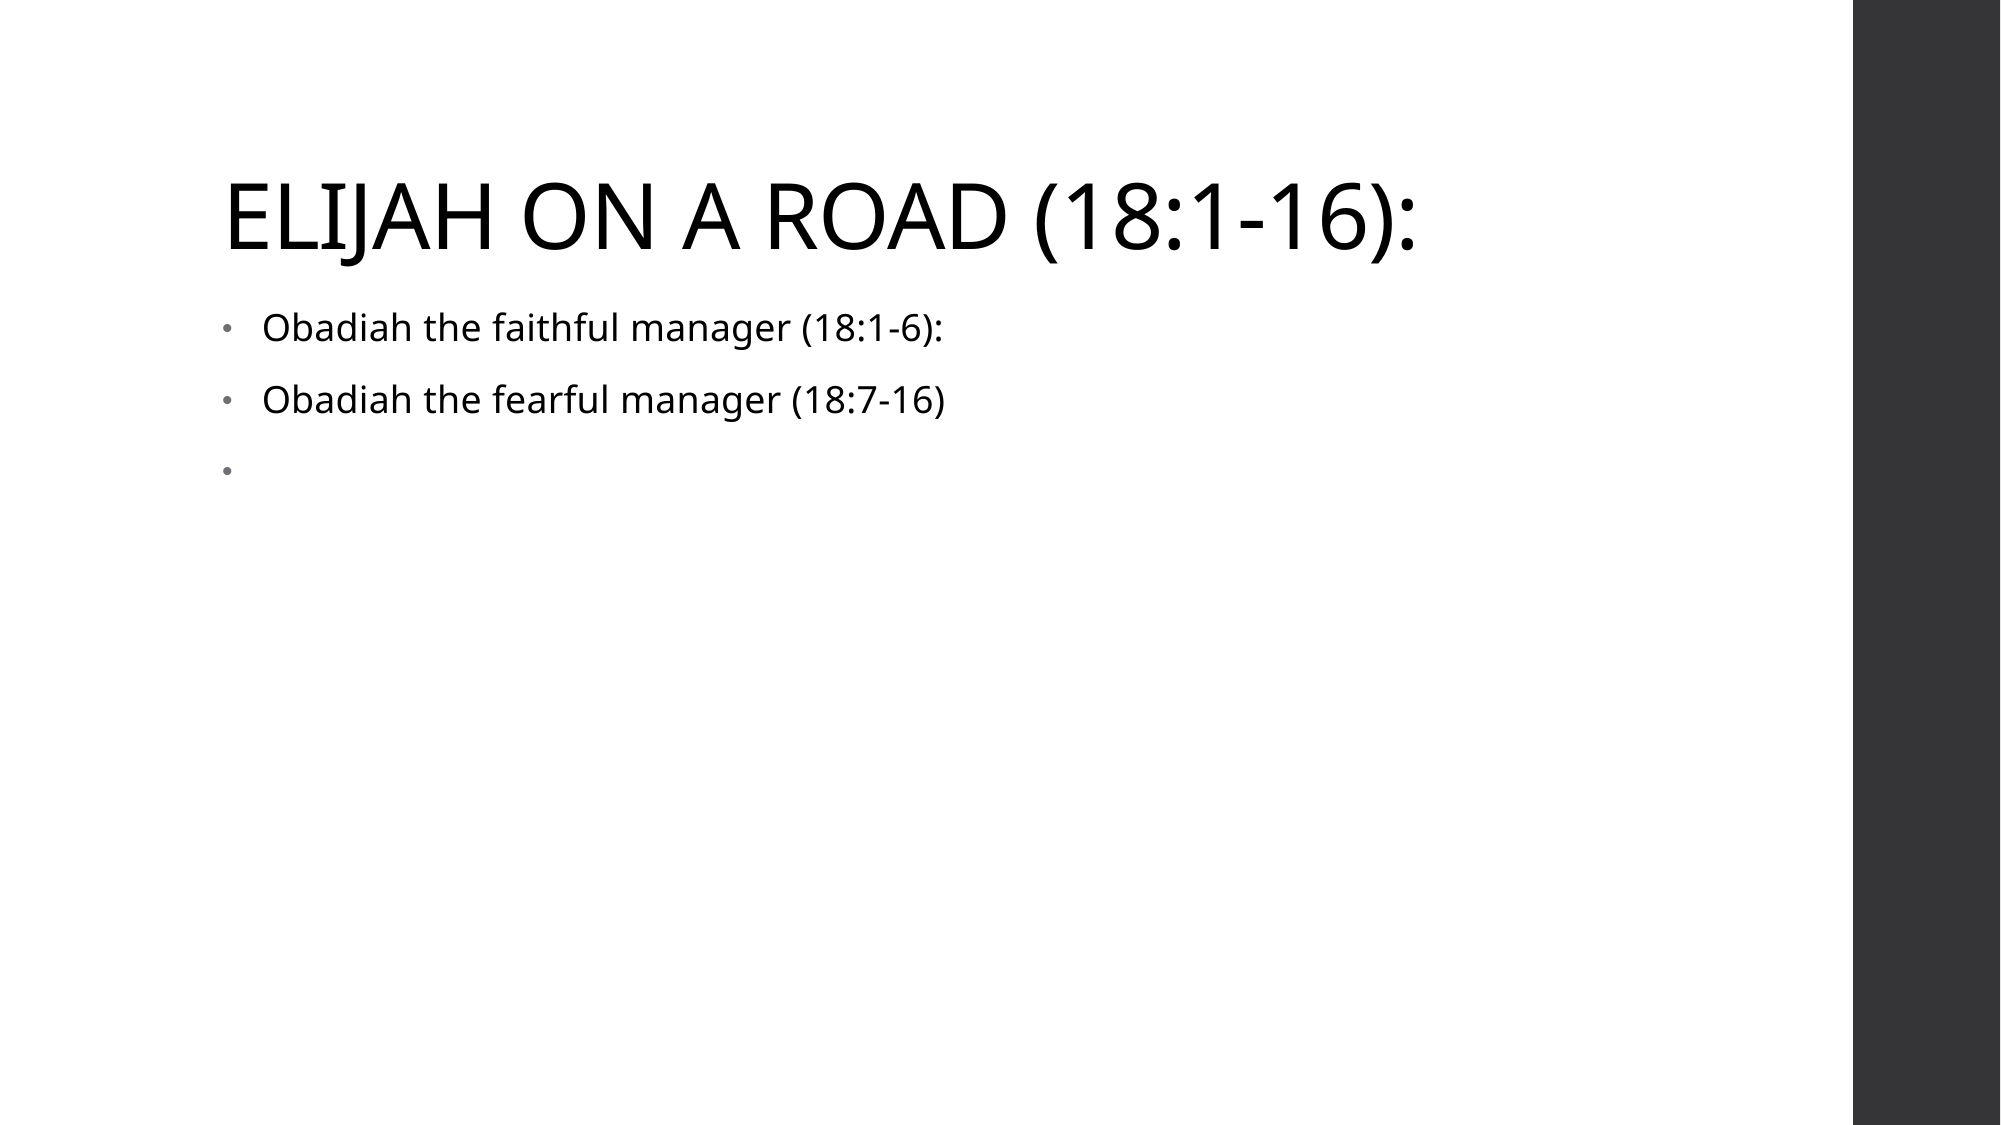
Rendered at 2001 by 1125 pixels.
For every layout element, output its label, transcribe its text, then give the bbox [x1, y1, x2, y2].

list Obadiah the faithful manager (18:1-6): Obadiah the fearful manager (18:7-16) [206, 299, 1617, 1014]
title ELIJAH ON A ROAD (18:1-16): [206, 60, 1797, 278]
